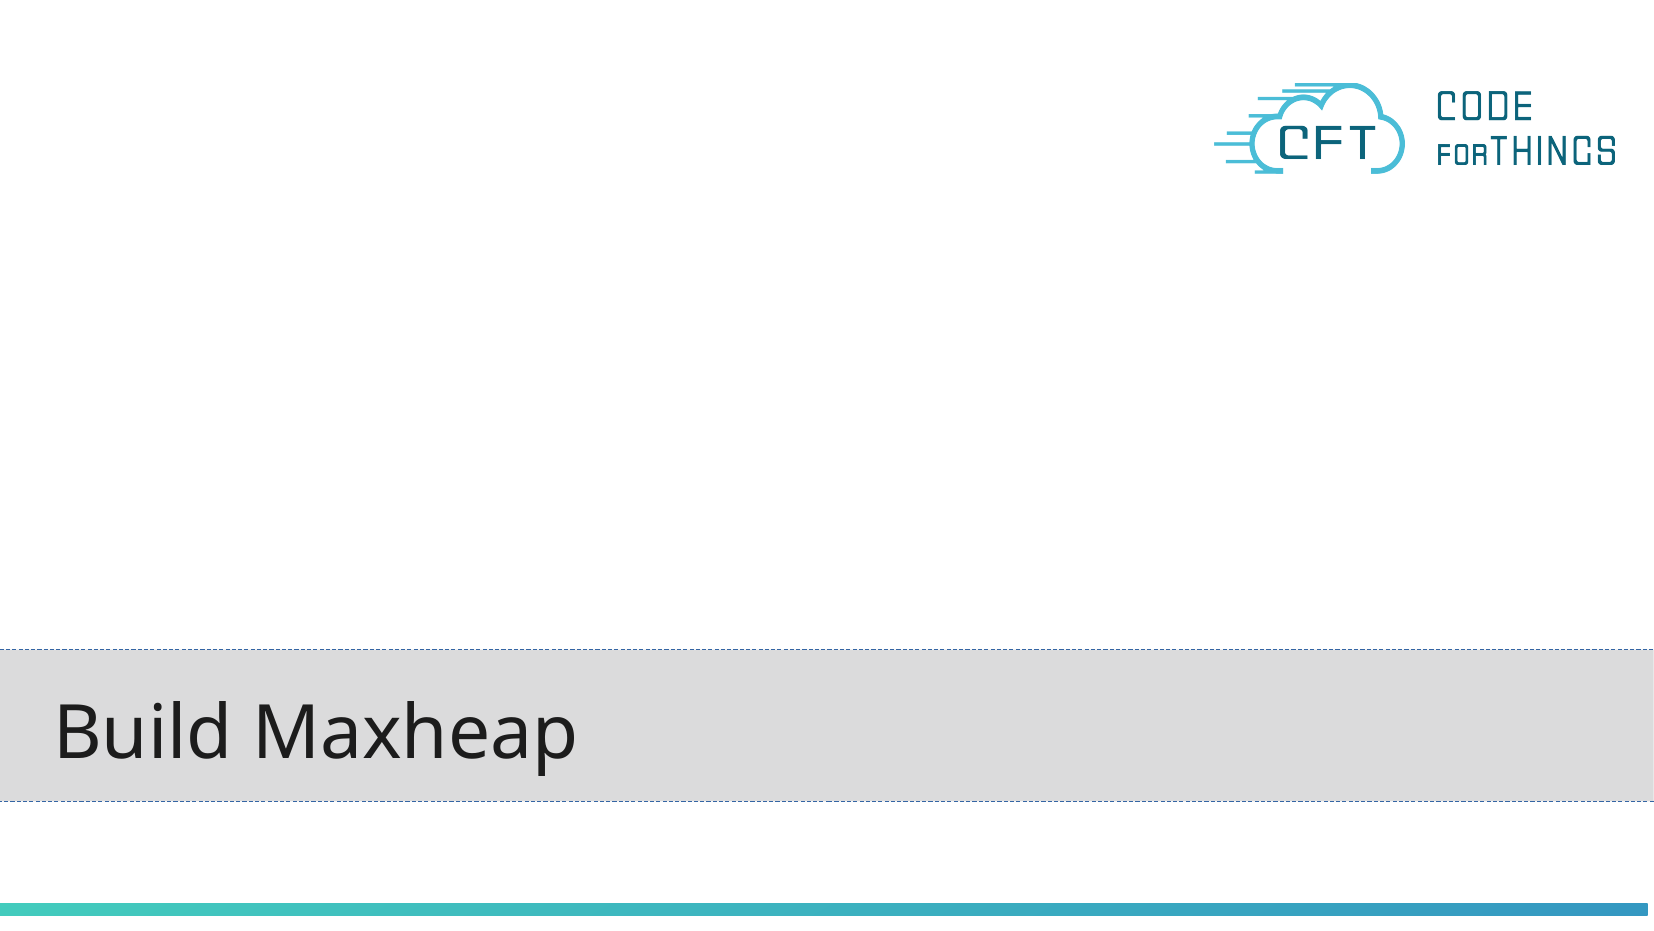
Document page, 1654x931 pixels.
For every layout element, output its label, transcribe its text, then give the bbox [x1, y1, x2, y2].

title Build Maxheap [53, 651, 1542, 807]
picture [1214, 83, 1615, 174]
